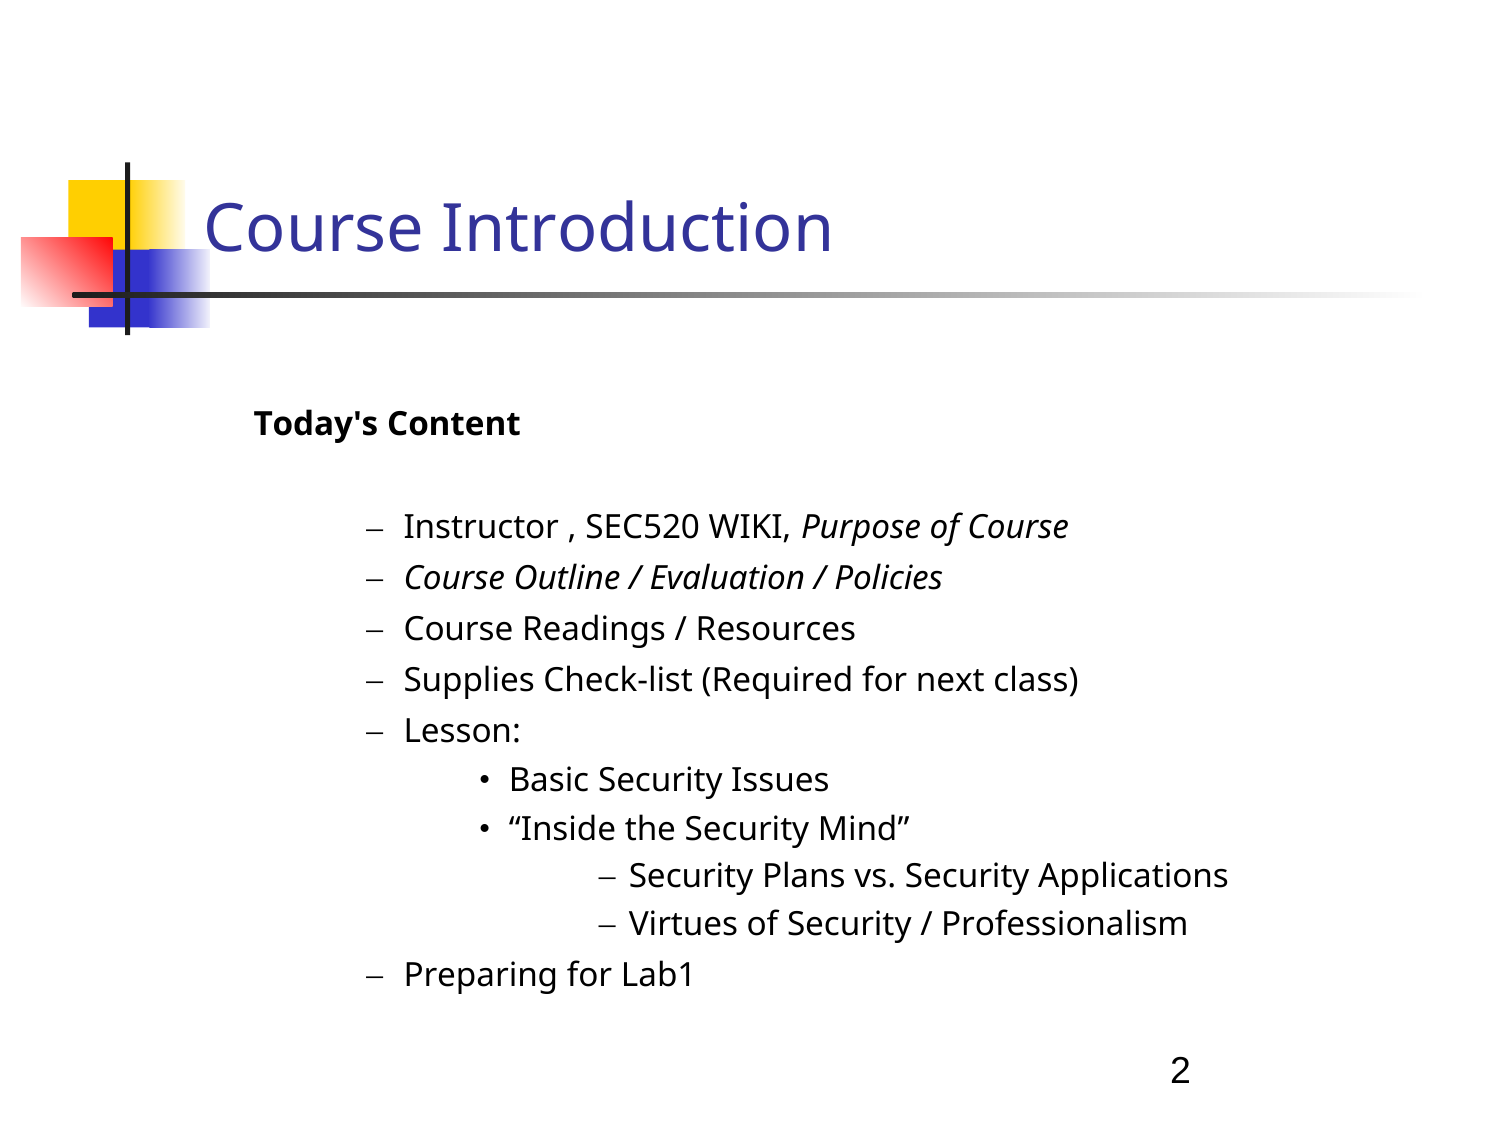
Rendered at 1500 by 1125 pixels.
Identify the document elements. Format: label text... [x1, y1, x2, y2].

list Today's Content Instructor , SEC520 WIKI, Purpose of Course Course Outline / Evaluation / Policies Course Readings / Resources Supplies Check-list (Required for next class) Lesson: Basic Security Issues “Inside the Security Mind” Security Plans vs. Security Applications Virtues of Security / Professionalism Preparing for Lab1 [193, 331, 1469, 1007]
title Course Introduction [188, 35, 1468, 276]
